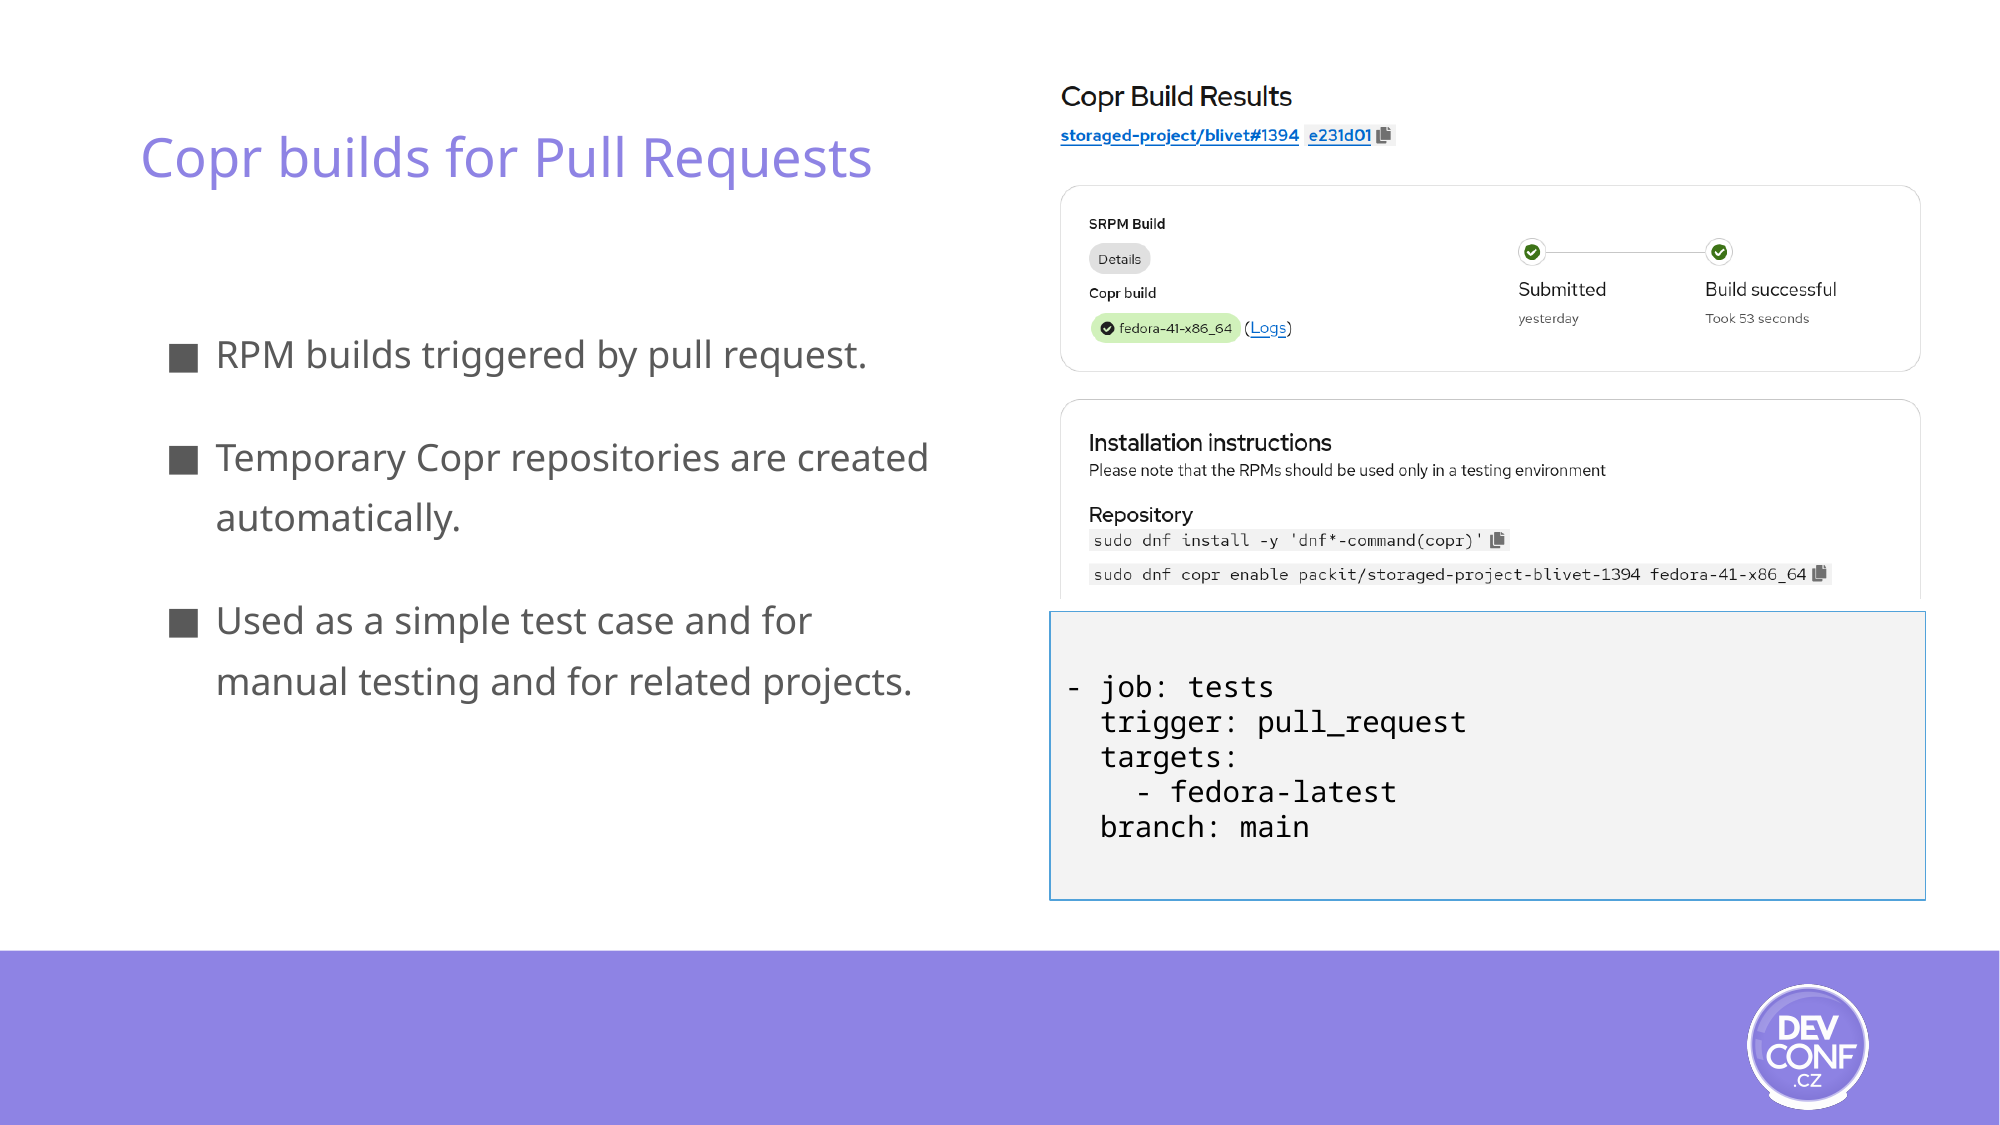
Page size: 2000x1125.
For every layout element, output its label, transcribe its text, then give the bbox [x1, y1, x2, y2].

title Copr builds for Pull Requests [140, 93, 950, 219]
list RPM builds triggered by pull request. Temporary Copr repositories are created automatically. Used as a simple test case and for manual testing and for related projects. [140, 315, 950, 893]
text_box - job: tests trigger: pull_request targets: - fedora-latest branch: main [1049, 611, 1926, 901]
picture [1050, 74, 1926, 599]
picture [1747, 984, 1869, 1110]
